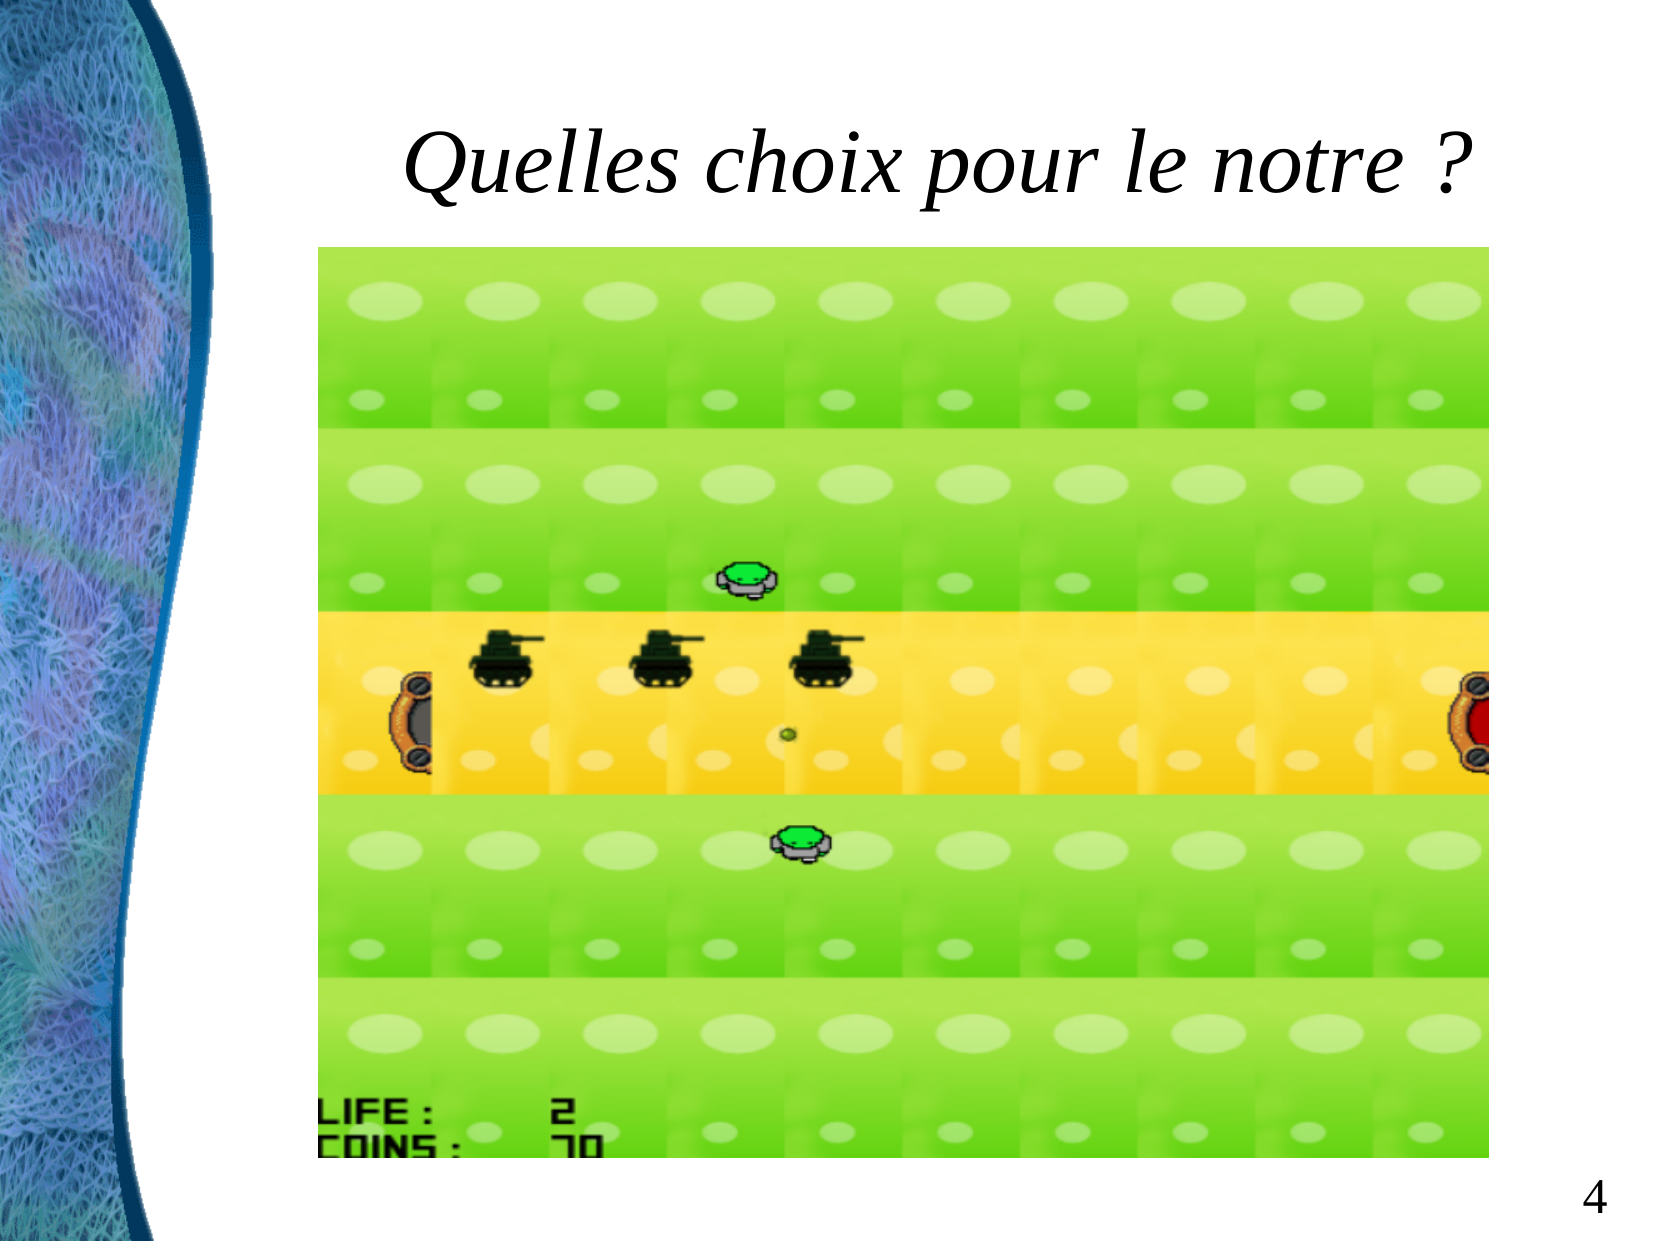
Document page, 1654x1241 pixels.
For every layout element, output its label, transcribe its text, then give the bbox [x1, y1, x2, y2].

title Quelles choix pour le notre ? [241, 111, 1636, 213]
text_box <numéro> [1582, 1169, 1654, 1226]
picture [318, 247, 1489, 1158]
picture [0, 0, 229, 1241]
